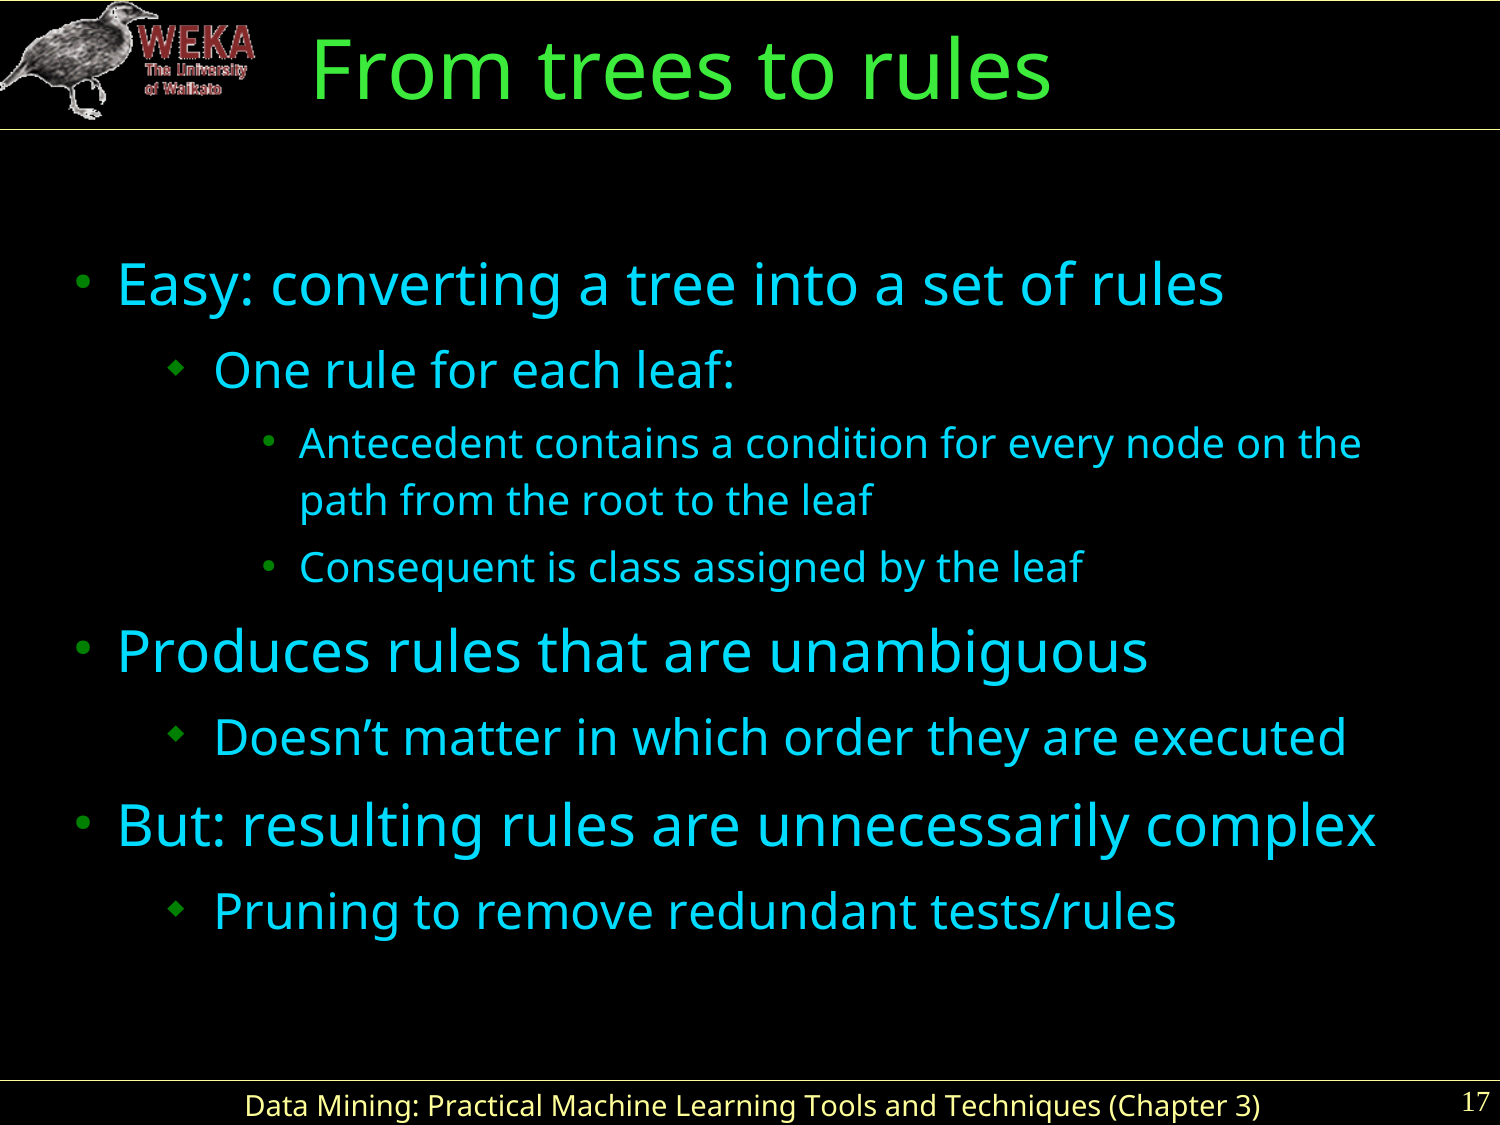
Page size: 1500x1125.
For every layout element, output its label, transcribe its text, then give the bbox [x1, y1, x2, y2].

picture [0, 1, 266, 129]
title From trees to rules [295, 0, 1500, 148]
text_box Easy: converting a tree into a set of rules One rule for each leaf: Antecedent contains a condition for every node on the path from the root to the leaf Consequent is class assigned by the leaf Produces rules that are unambiguous Doesn’t matter in which order they are executed But: resulting rules are unnecessarily complex Pruning to remove redundant tests/rules [59, 236, 1447, 912]
